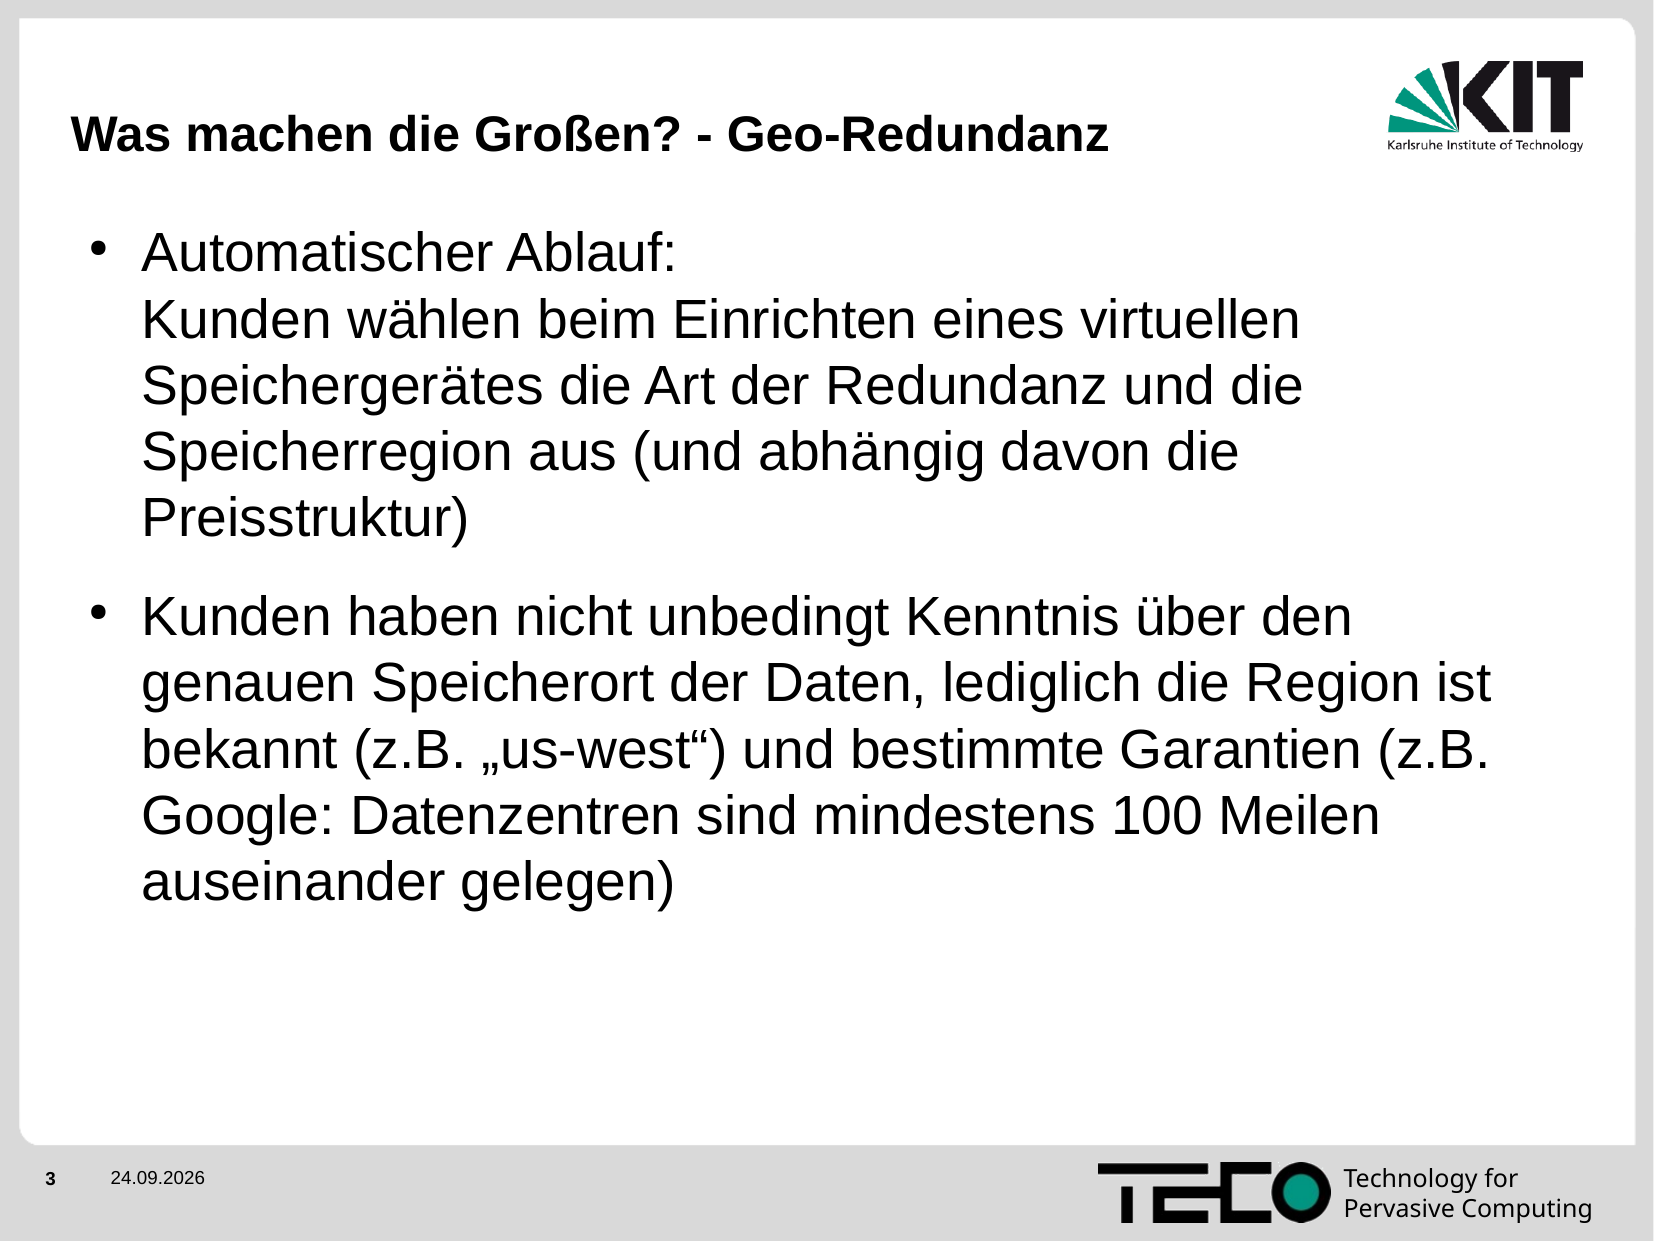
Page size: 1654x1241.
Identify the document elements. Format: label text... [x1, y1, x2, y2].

picture [0, 0, 1654, 1241]
title Was machen die Großen? - Geo-Redundanz [70, 60, 1361, 162]
list Automatischer Ablauf: Kunden wählen beim Einrichten eines virtuellen Speichergerätes die Art der Redundanz und die Speicherregion aus (und abhängig davon die Preisstruktur) Kunden haben nicht unbedingt Kenntnis über den genauen Speicherort der Daten, lediglich die Region ist bekannt (z.B. „us-west“) und bestimmte Garantien (z.B. Google: Datenzentren sind mindestens 100 Meilen auseinander gelegen) [70, 216, 1582, 1102]
